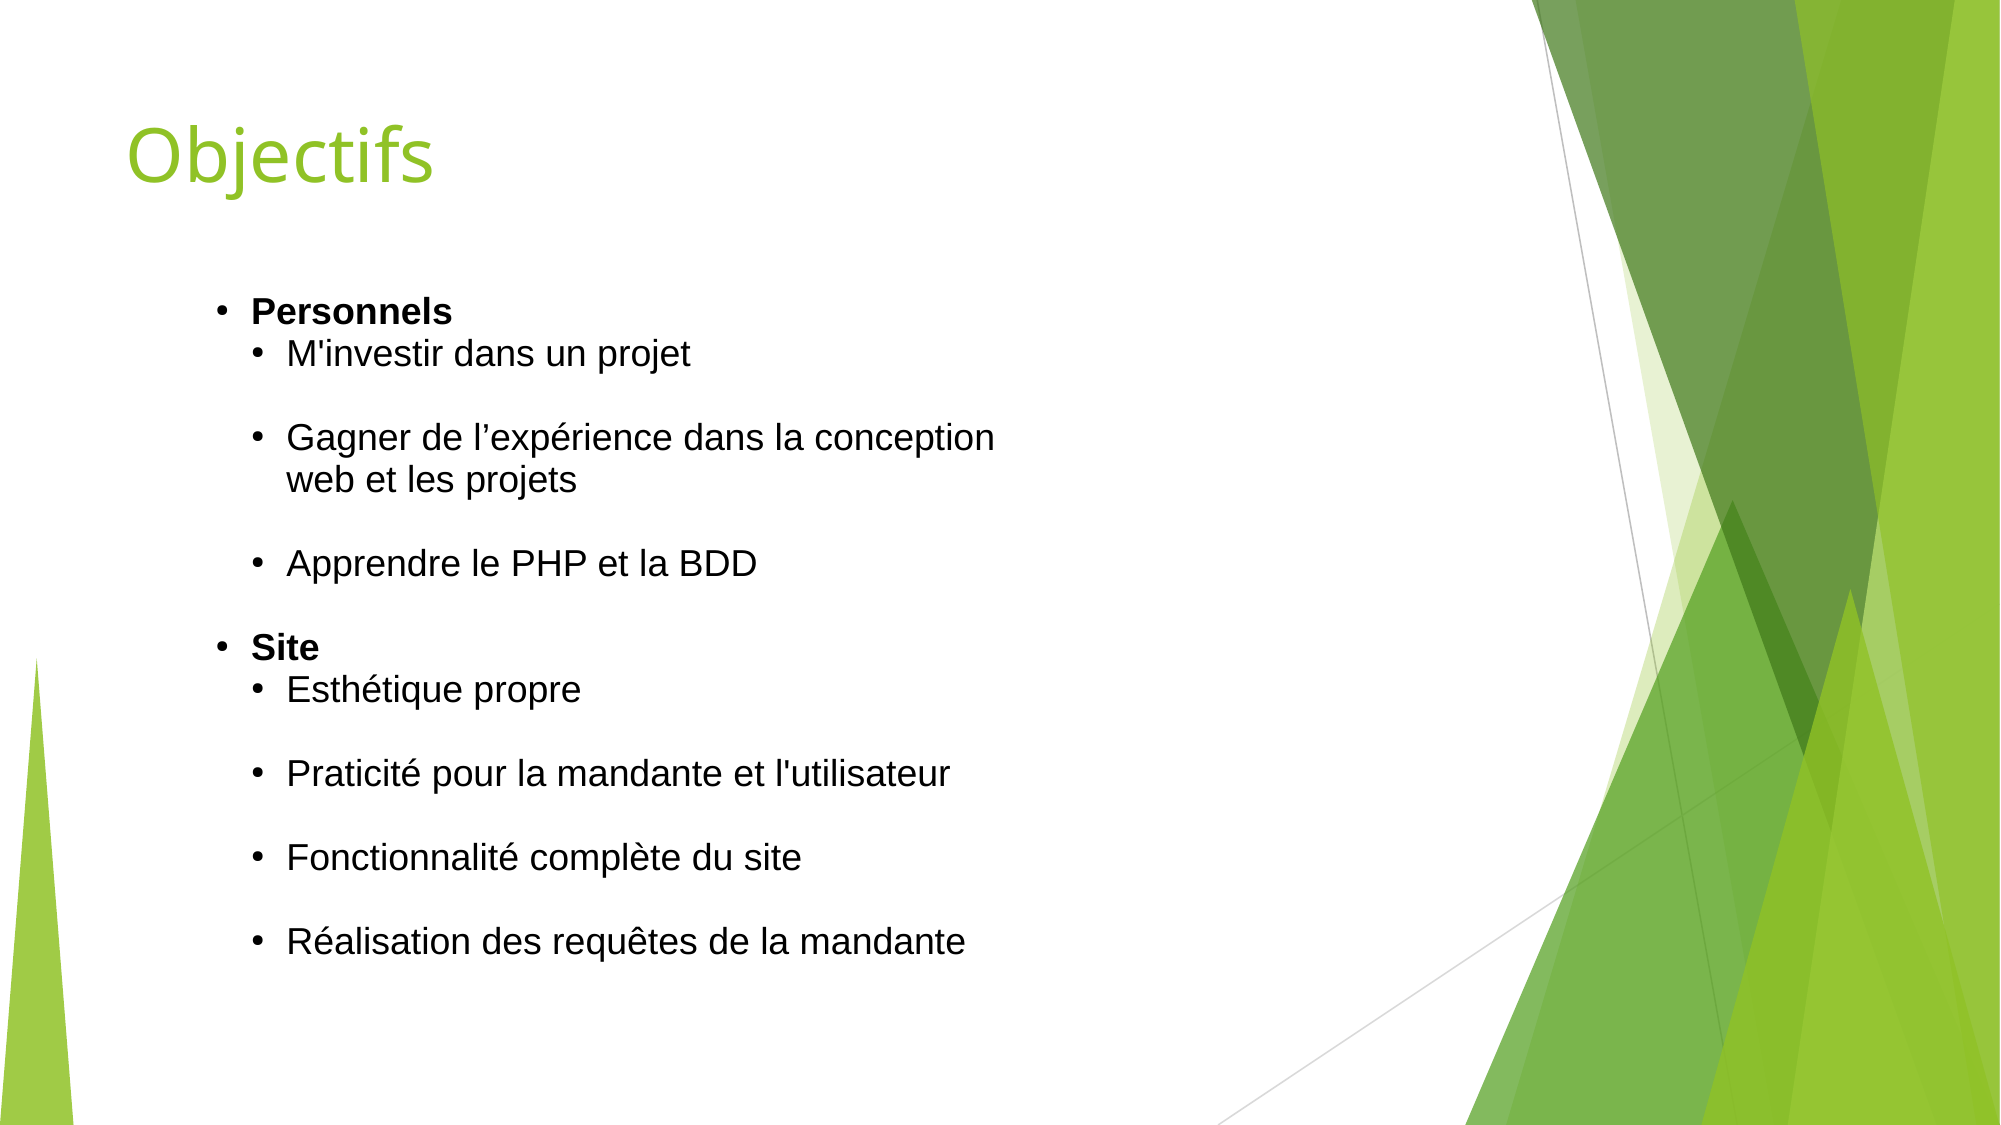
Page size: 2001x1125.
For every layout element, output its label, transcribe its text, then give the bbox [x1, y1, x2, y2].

text_box Personnels M'investir dans un projet Gagner de l’expérience dans la conception web et les projets Apprendre le PHP et la BDD Site Esthétique propre Praticité pour la mandante et l'utilisateur Fonctionnalité complète du site Réalisation des requêtes de la mandante [200, 283, 1052, 974]
title Objectifs [111, 99, 1522, 213]
